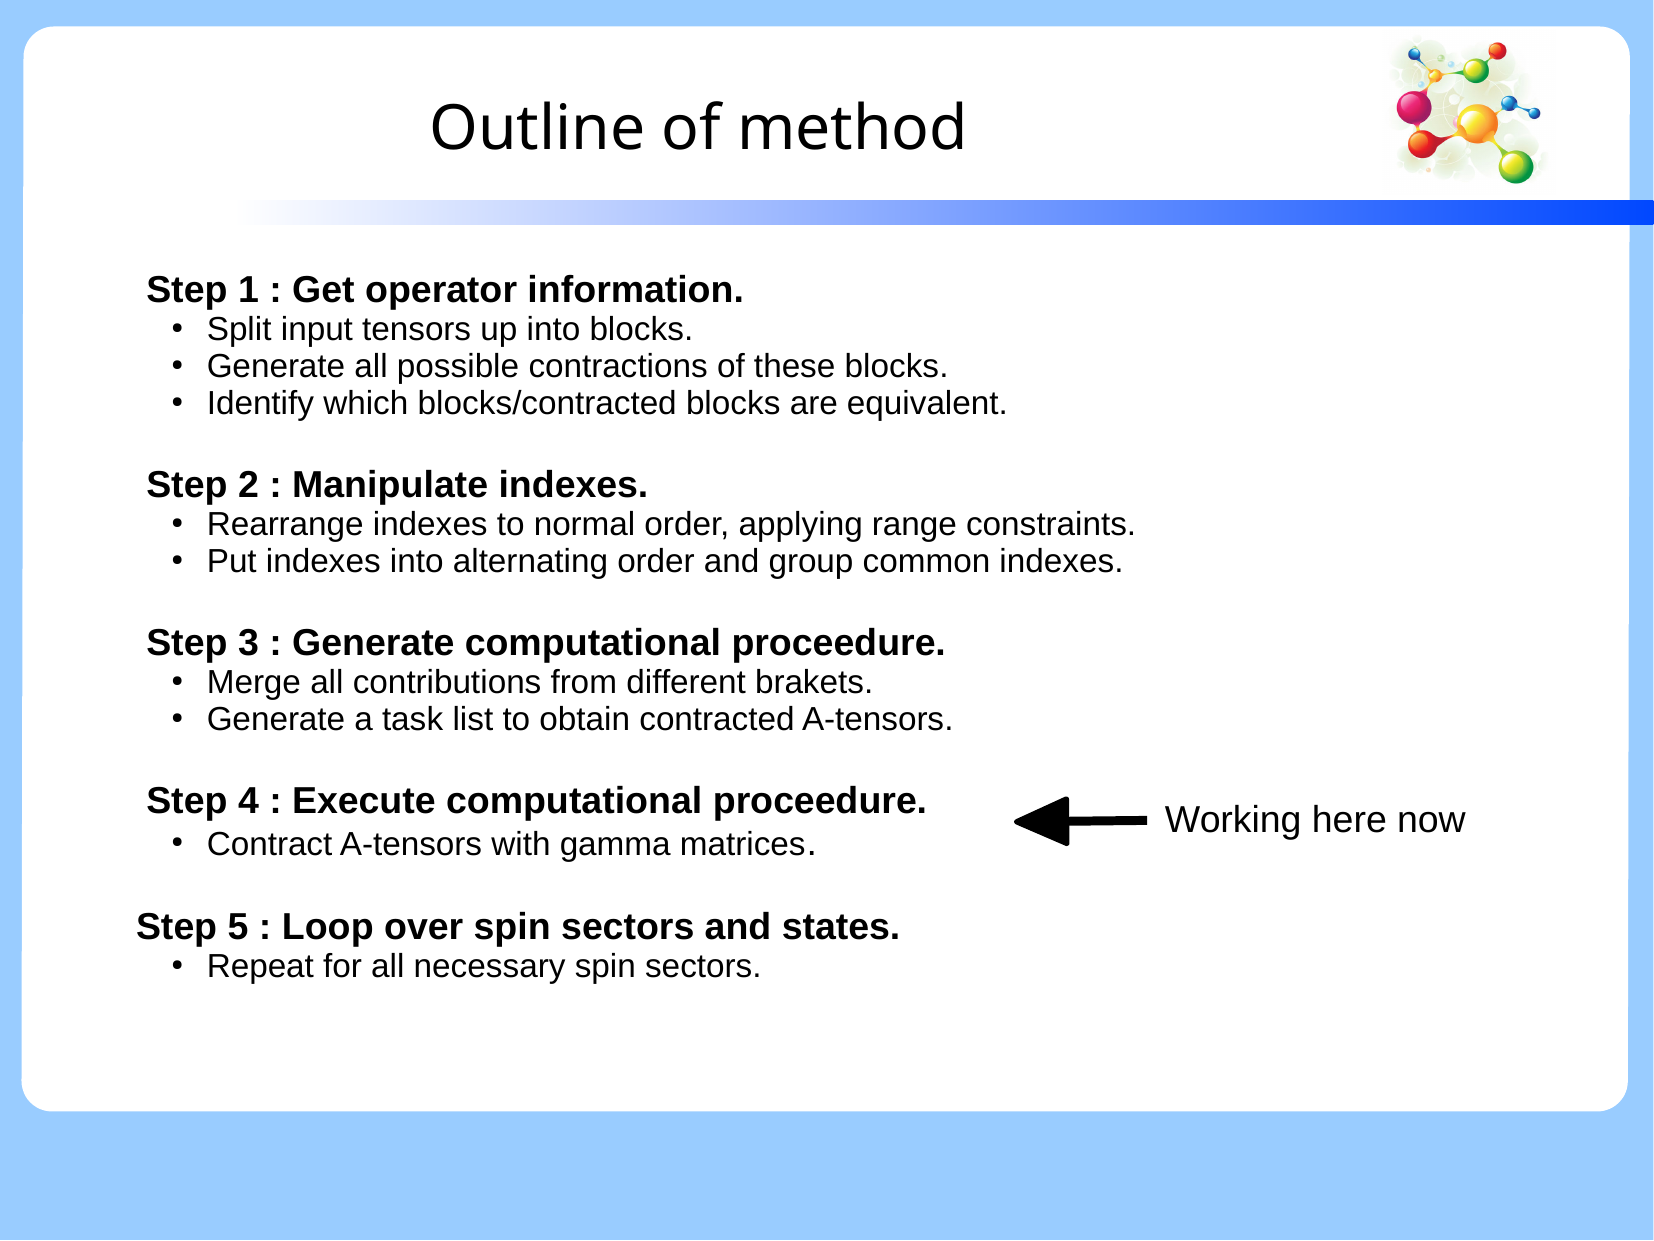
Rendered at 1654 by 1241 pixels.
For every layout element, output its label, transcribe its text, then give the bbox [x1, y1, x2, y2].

title Outline of method [82, 49, 1332, 201]
picture [1382, 29, 1556, 195]
text_box Working here now [1150, 791, 1562, 849]
text_box Step 1 : Get operator information. Split input tensors up into blocks. Generate all possible contractions of these blocks. Identify which blocks/contracted blocks are equivalent. Step 2 : Manipulate indexes. Rearrange indexes to normal order, applying range constraints. Put indexes into alternating order and group common indexes. Step 3 : Generate computational proceedure. Merge all contributions from different brakets. Generate a task list to obtain contracted A-tensors. Step 4 : Execute computational proceedure. Contract A-tensors with gamma matrices. Step 5 : Loop over spin sectors and states. Repeat for all necessary spin sectors. [14, 261, 1466, 1119]
